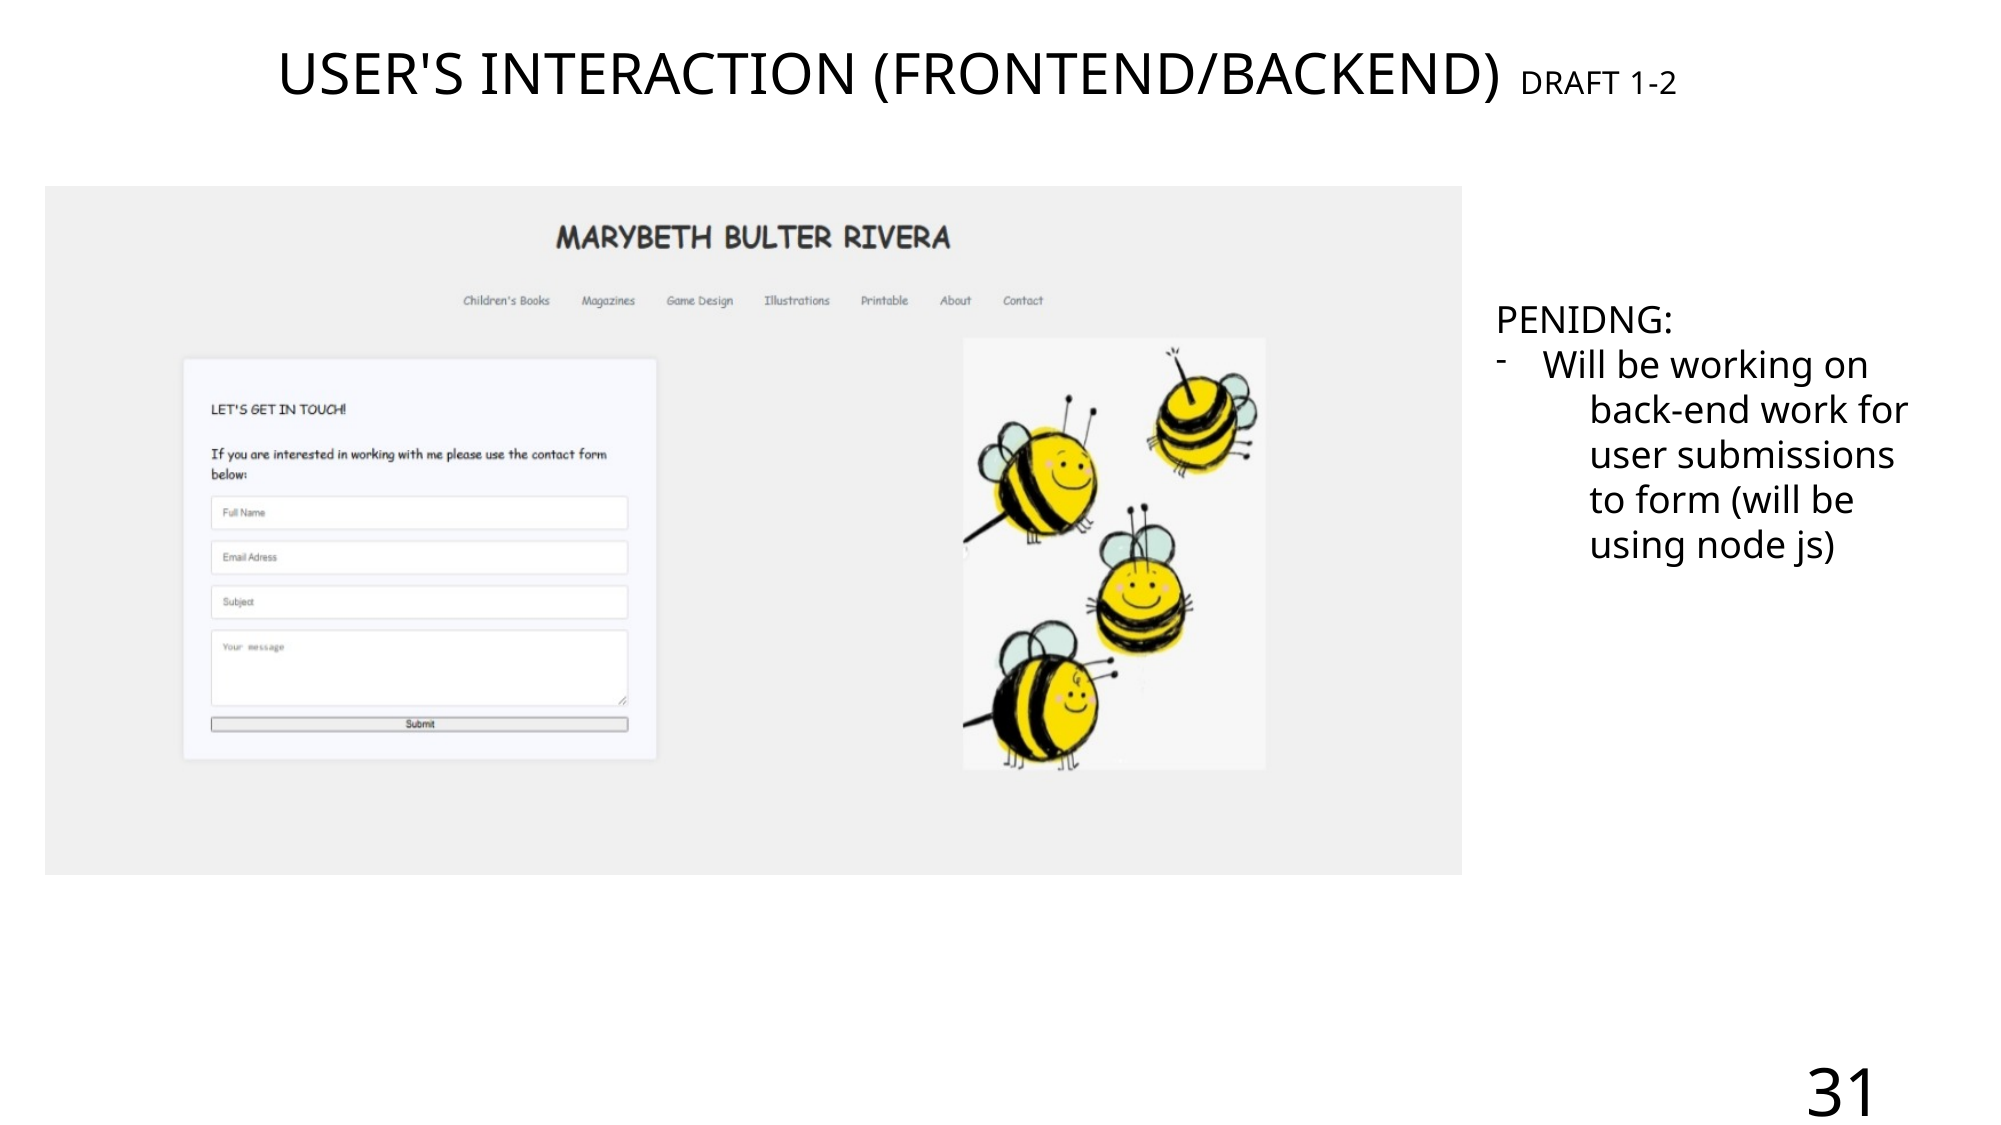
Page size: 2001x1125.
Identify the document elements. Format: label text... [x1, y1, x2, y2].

picture [45, 186, 1462, 875]
title USER'S Interaction (FRONTEND/Backend) DRAFT 1-2 [246, 23, 1709, 152]
slide_number 20 [1791, 1042, 1902, 1103]
text_box PENIDNG: Will be working on back-end work for user submissions to form (will be using node js) [1480, 288, 1931, 531]
